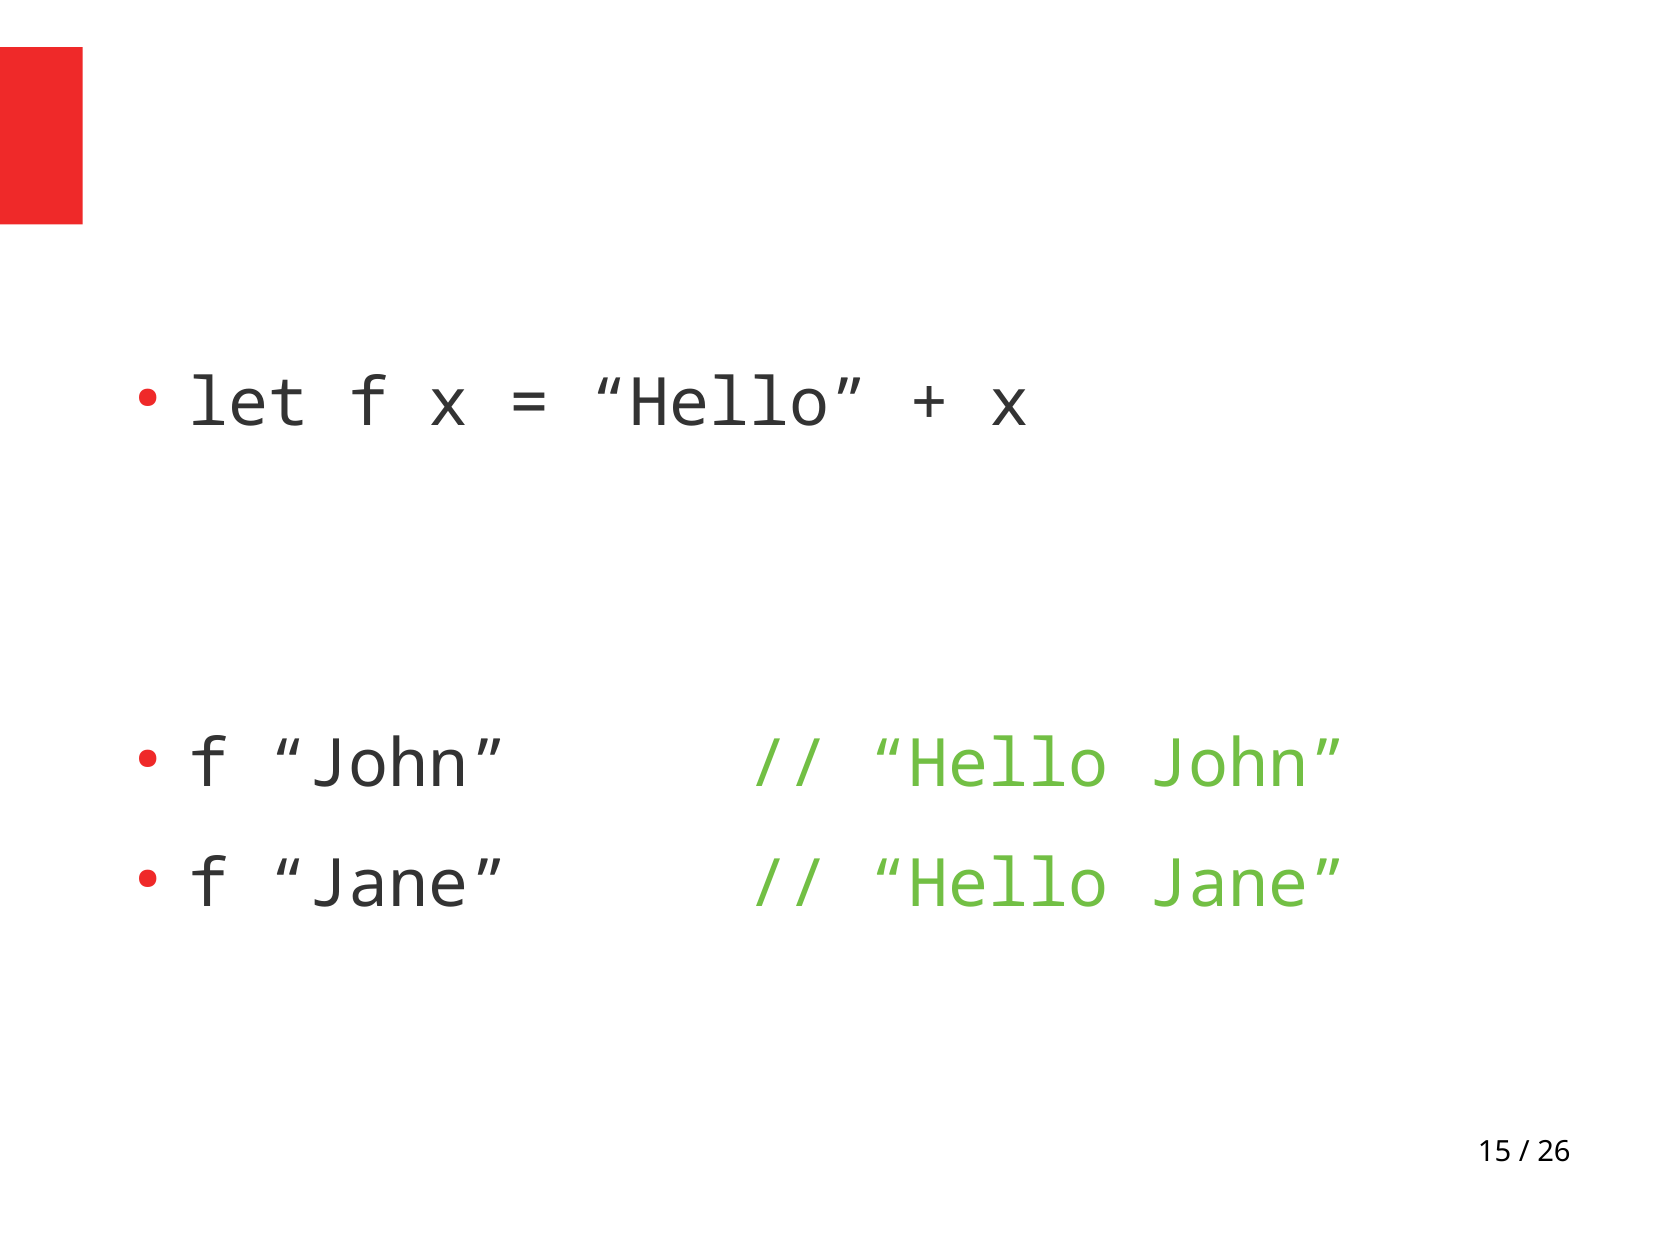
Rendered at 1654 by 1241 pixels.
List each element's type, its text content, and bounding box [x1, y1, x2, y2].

list let f x = “Hello” + x f “John” // “Hello John” f “Jane” // “Hello Jane” [118, 354, 1536, 1074]
